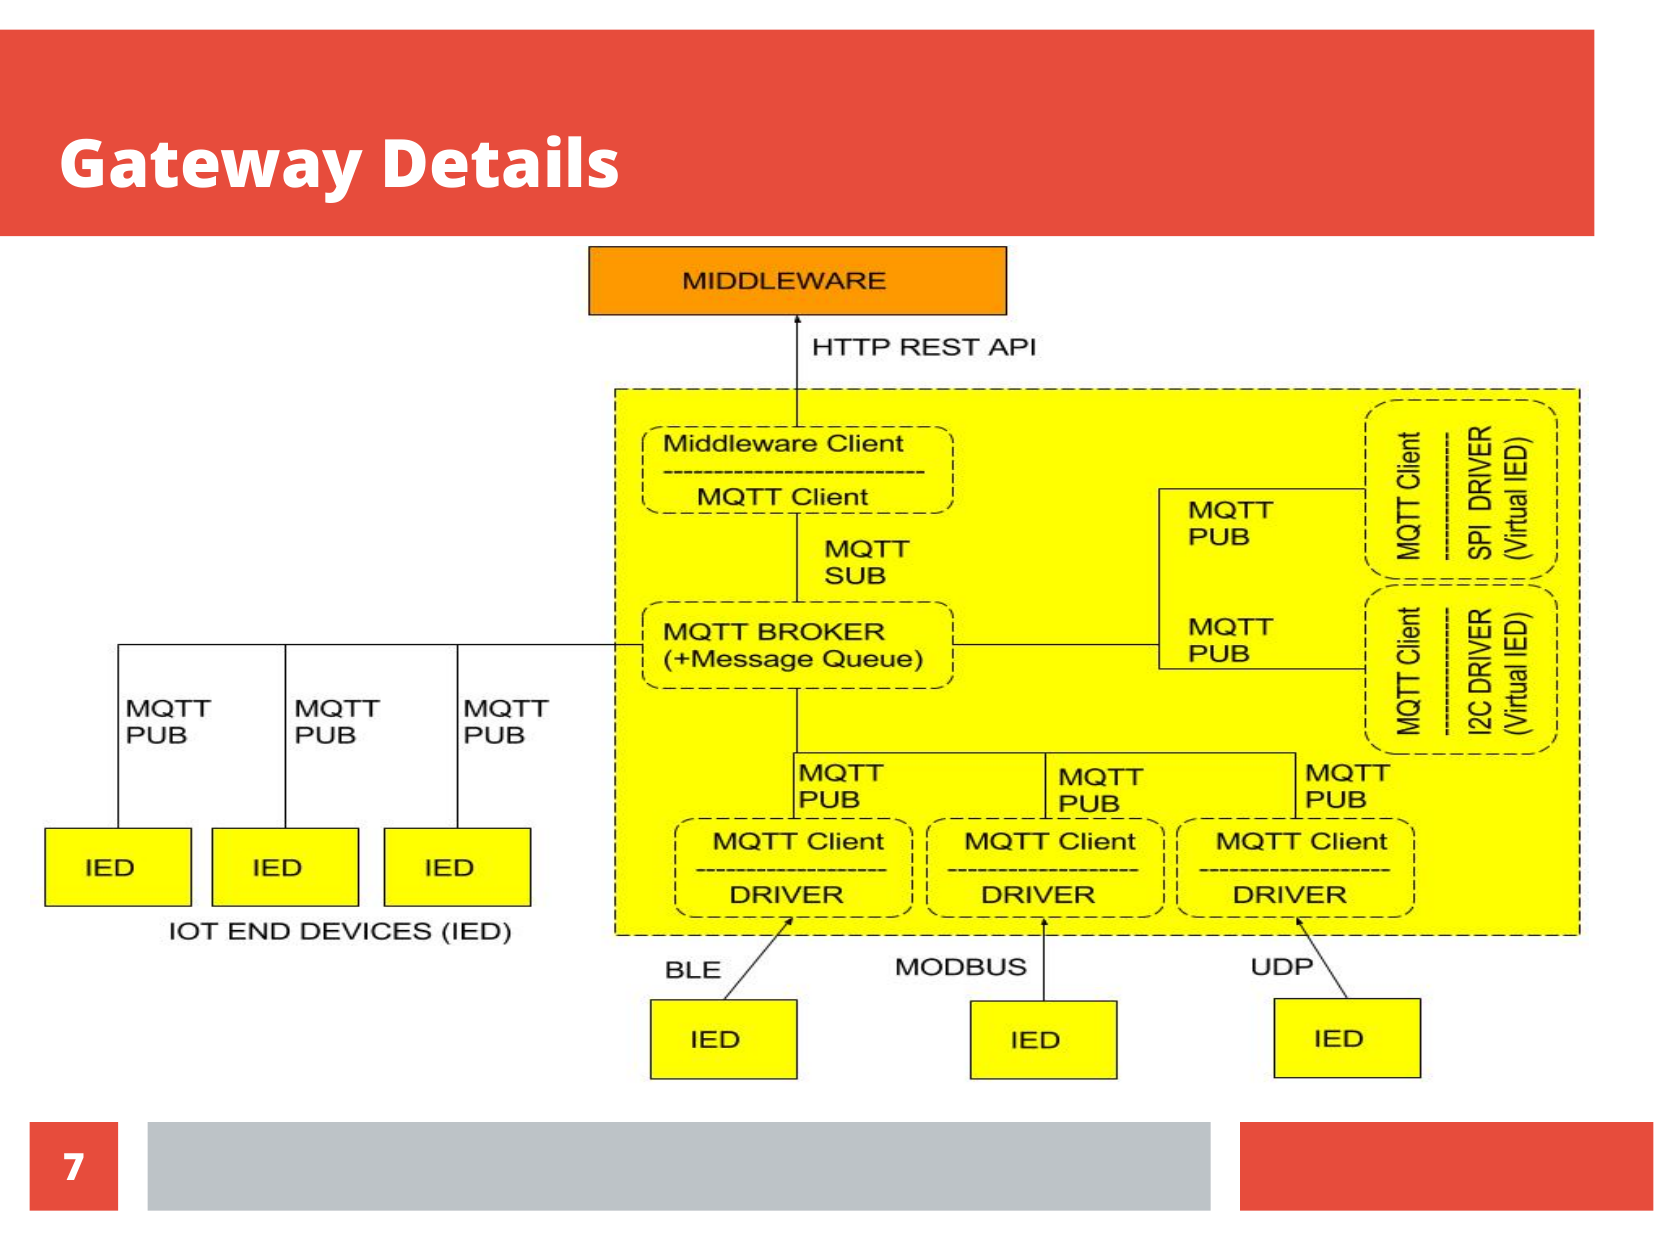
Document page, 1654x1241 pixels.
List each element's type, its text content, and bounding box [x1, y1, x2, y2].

title Gateway Details [59, 59, 1595, 207]
picture [30, 245, 1589, 1122]
